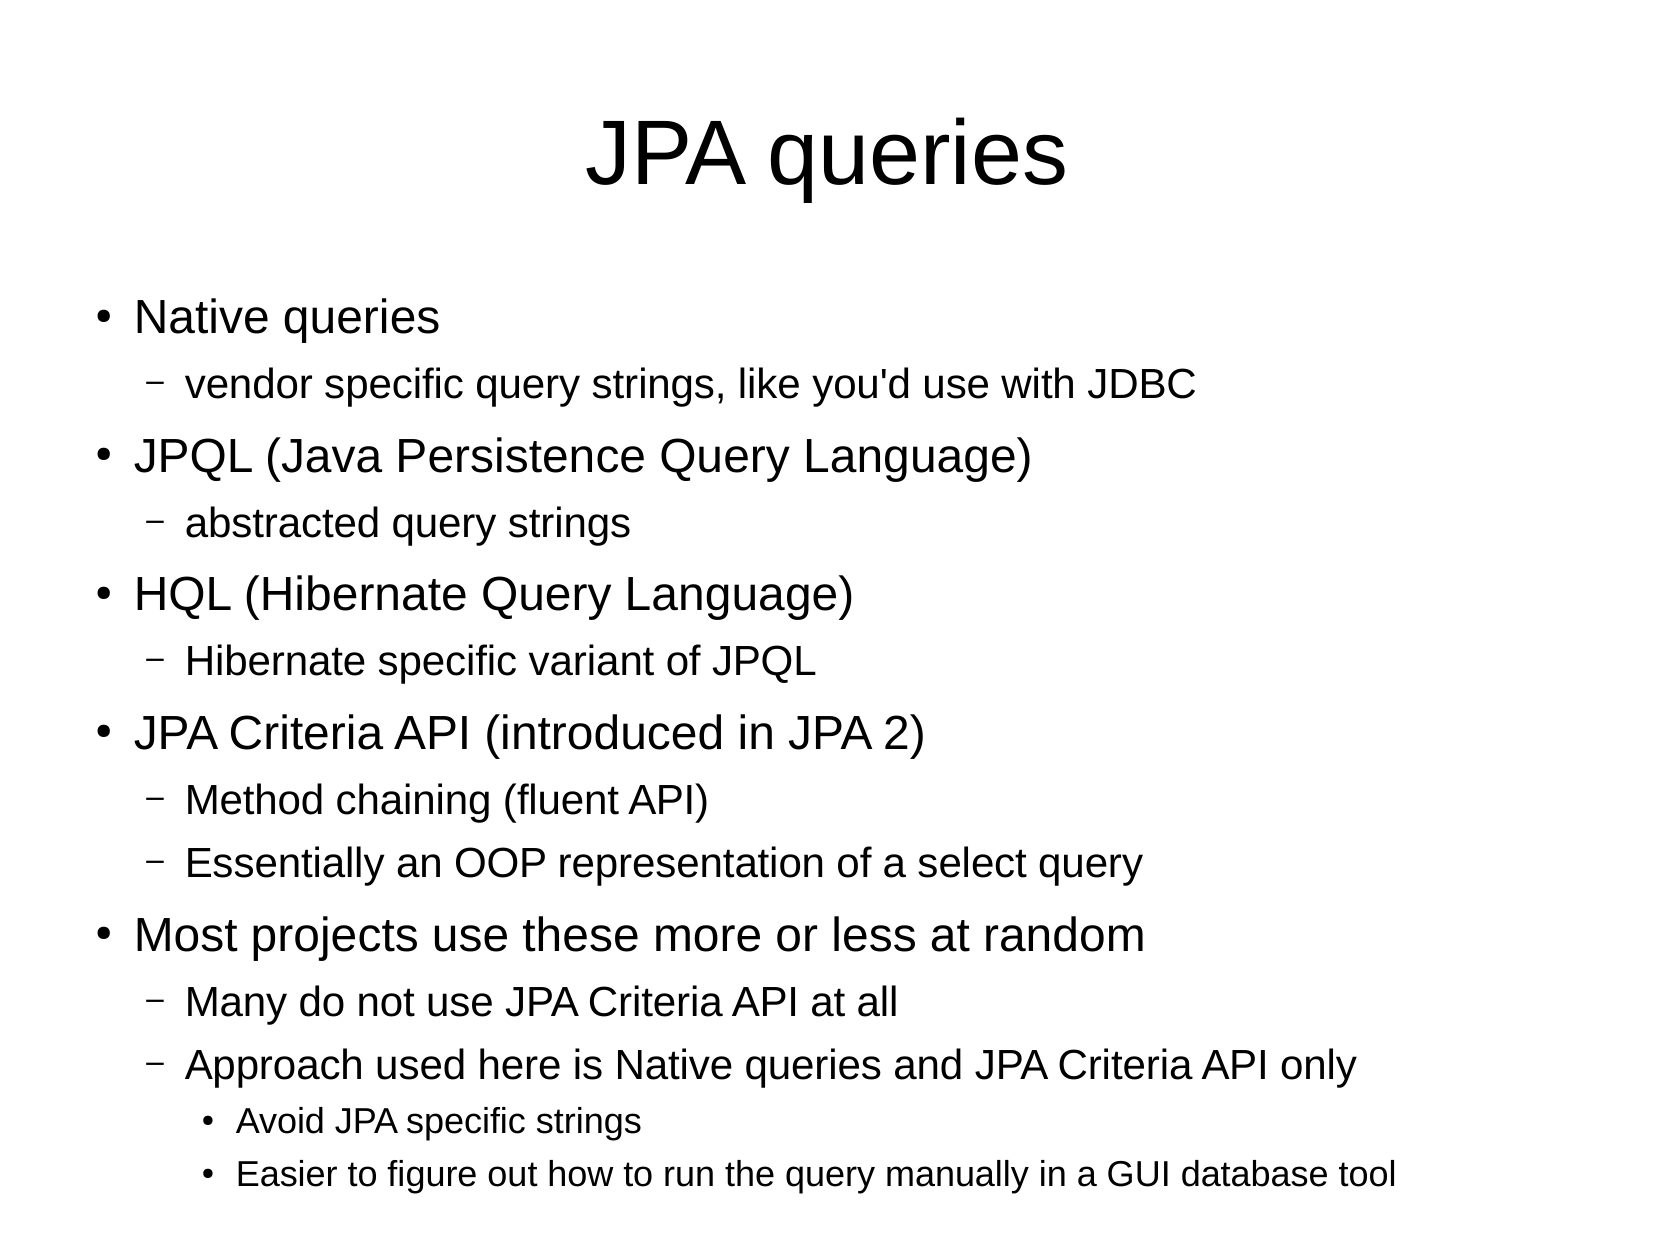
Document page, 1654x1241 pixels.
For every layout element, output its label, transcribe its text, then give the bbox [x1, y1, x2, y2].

list Native queries vendor specific query strings, like you'd use with JDBC JPQL (Java Persistence Query Language) abstracted query strings HQL (Hibernate Query Language) Hibernate specific variant of JPQL JPA Criteria API (introduced in JPA 2) Method chaining (fluent API) Essentially an OOP representation of a select query Most projects use these more or less at random Many do not use JPA Criteria API at all Approach used here is Native queries and JPA Criteria API only Avoid JPA specific strings Easier to figure out how to run the query manually in a GUI database tool [82, 290, 1571, 1205]
title JPA queries [82, 49, 1571, 257]
